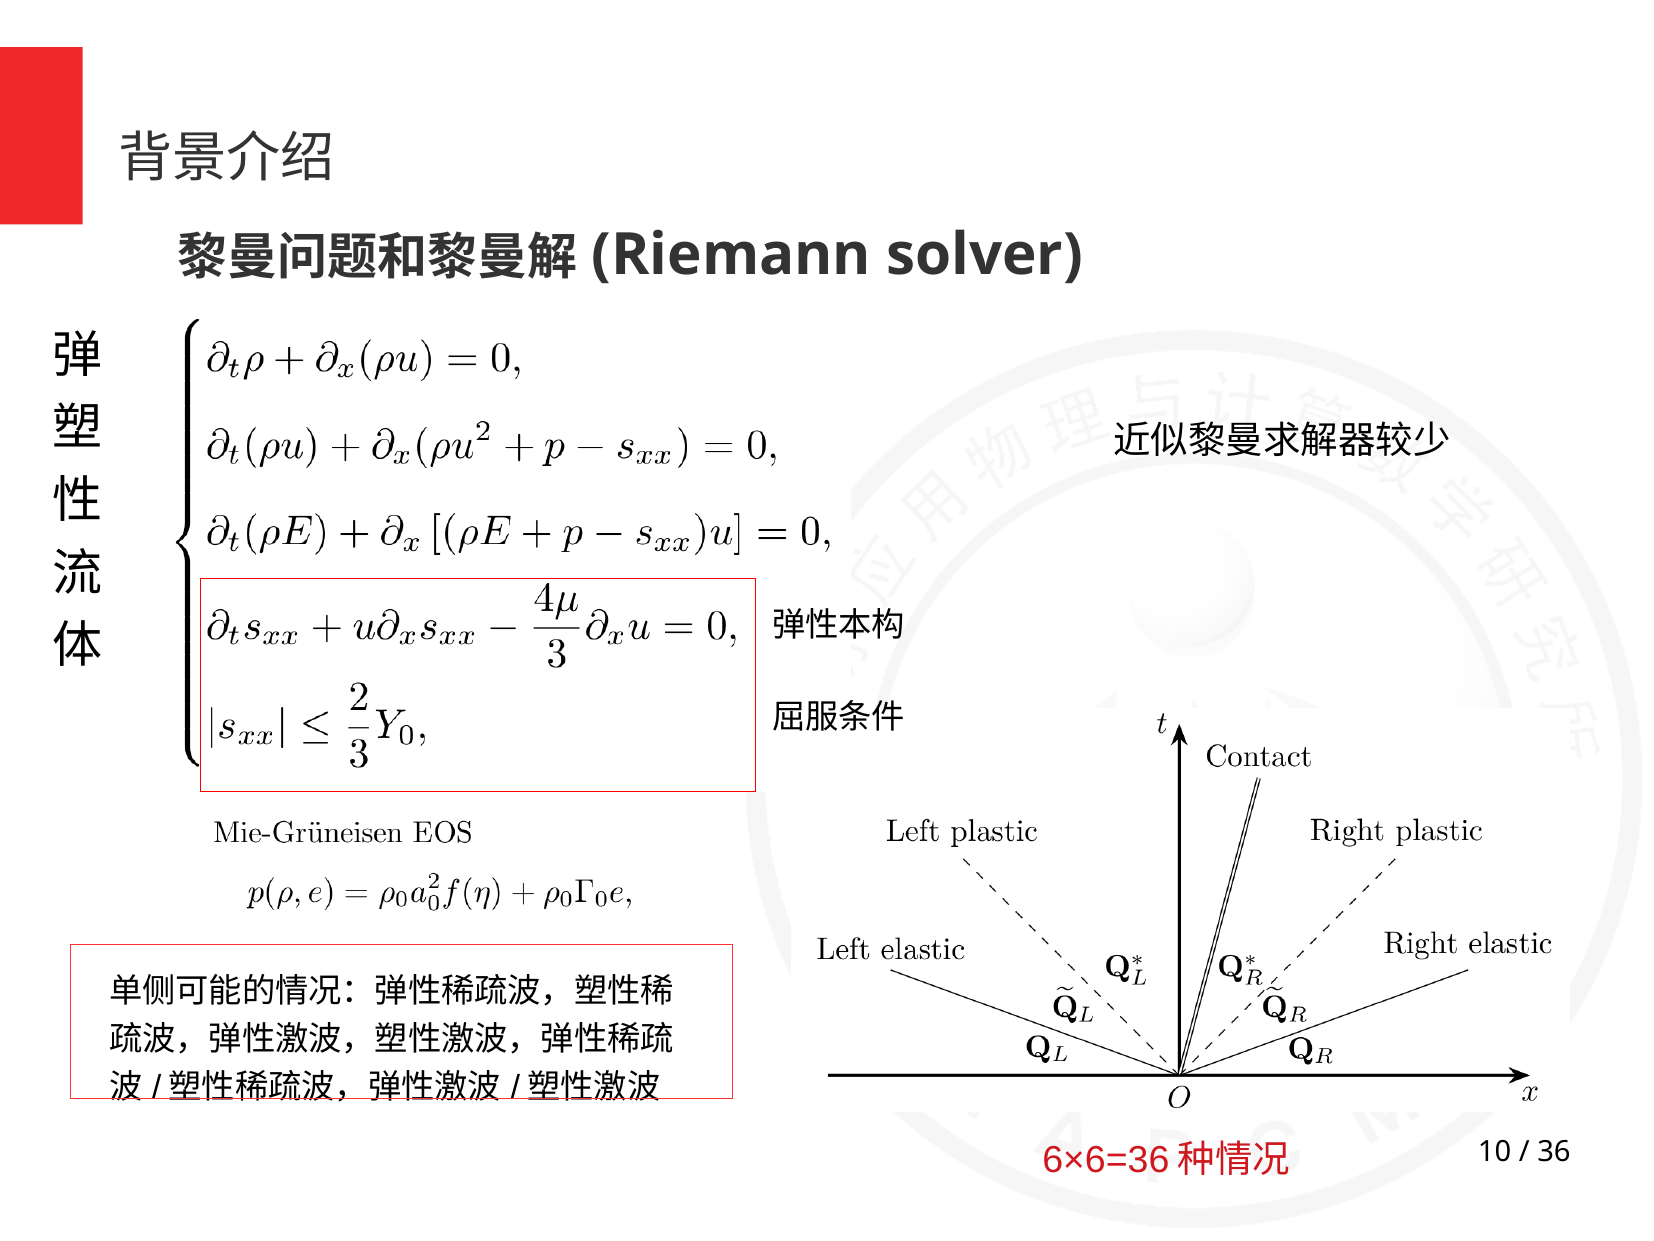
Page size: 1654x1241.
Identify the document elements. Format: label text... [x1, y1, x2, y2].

picture [236, 862, 638, 928]
text_box 弹性本构 [757, 590, 993, 644]
text_box 近似黎曼求解器较少 [1098, 402, 1501, 461]
text_box 单侧可能的情况：弹性稀疏波，塑性稀疏波，弹性激波，塑性激波，弹性稀疏波/塑性稀疏波，弹性激波/塑性激波 [94, 956, 721, 1087]
picture [210, 813, 473, 851]
title 背景介绍 [118, 49, 1571, 257]
text_box 6×6=36种情况 [1027, 1122, 1371, 1181]
picture [732, 321, 1654, 1241]
picture [201, 579, 755, 791]
text_box 弹塑性流体 [37, 307, 97, 614]
text_box 屈服条件 [757, 682, 993, 775]
list 黎曼问题和黎曼解(Riemann solver) [106, 212, 1524, 932]
picture [155, 307, 851, 792]
